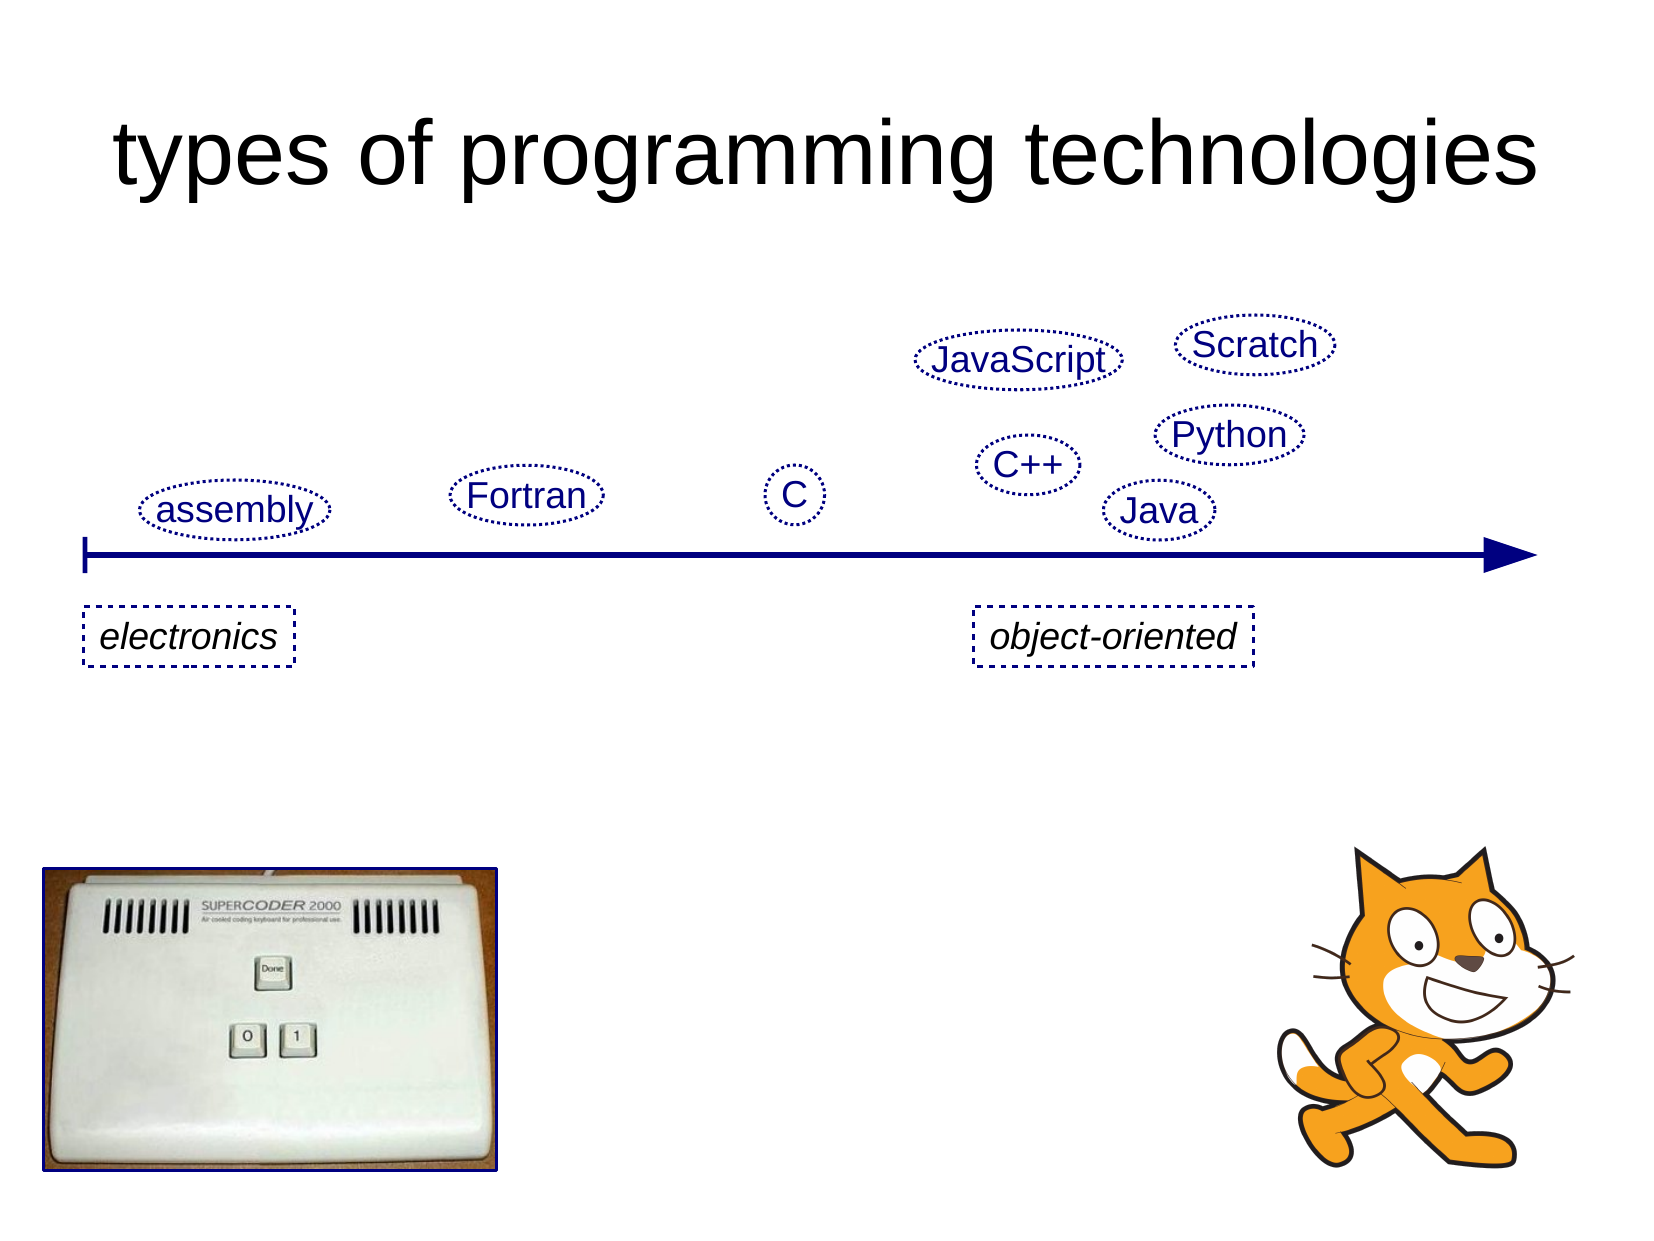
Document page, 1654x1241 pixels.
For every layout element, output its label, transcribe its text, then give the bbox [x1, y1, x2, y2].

text_box object-oriented [973, 606, 1254, 667]
picture [1275, 845, 1576, 1171]
title types of programming technologies [82, 49, 1571, 257]
text_box assembly [139, 480, 331, 540]
text_box Java [1103, 480, 1216, 541]
picture [45, 870, 496, 1169]
text_box Fortran [450, 465, 604, 526]
text_box Scratch [1175, 315, 1336, 375]
text_box Python [1155, 405, 1305, 465]
text_box electronics [83, 606, 295, 667]
text_box C [765, 465, 825, 525]
text_box JavaScript [915, 330, 1123, 390]
text_box C++ [976, 435, 1081, 495]
